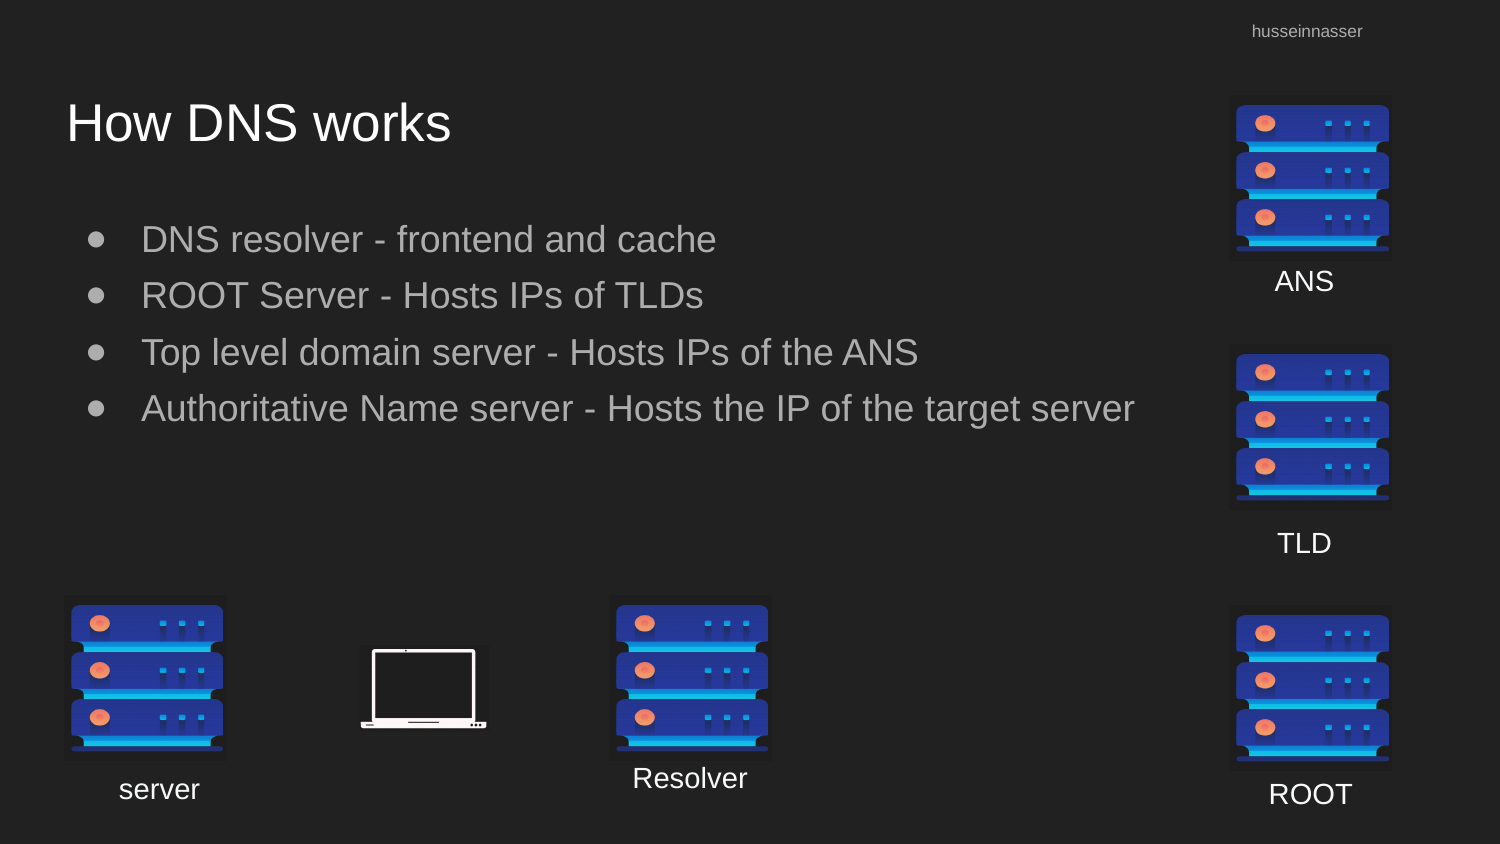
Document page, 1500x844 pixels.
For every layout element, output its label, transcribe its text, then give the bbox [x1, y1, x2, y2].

text_box ANS [1184, 247, 1425, 315]
title How DNS works [51, 72, 1449, 167]
text_box Resolver [569, 744, 811, 813]
subtitle husseinnasser [1236, 11, 1492, 53]
text_box ROOT [1190, 760, 1432, 829]
text_box TLD [1184, 509, 1425, 578]
picture [1229, 95, 1393, 247]
text_box server [39, 755, 281, 823]
picture [1229, 344, 1393, 509]
list DNS resolver - frontend and cache ROOT Server - Hosts IPs of TLDs Top level domain server - Hosts IPs of the ANS Authoritative Name server - Hosts the IP of the target server [51, 189, 1449, 750]
picture [63, 595, 227, 755]
picture [608, 595, 772, 744]
picture [359, 645, 490, 731]
picture [1229, 605, 1393, 760]
